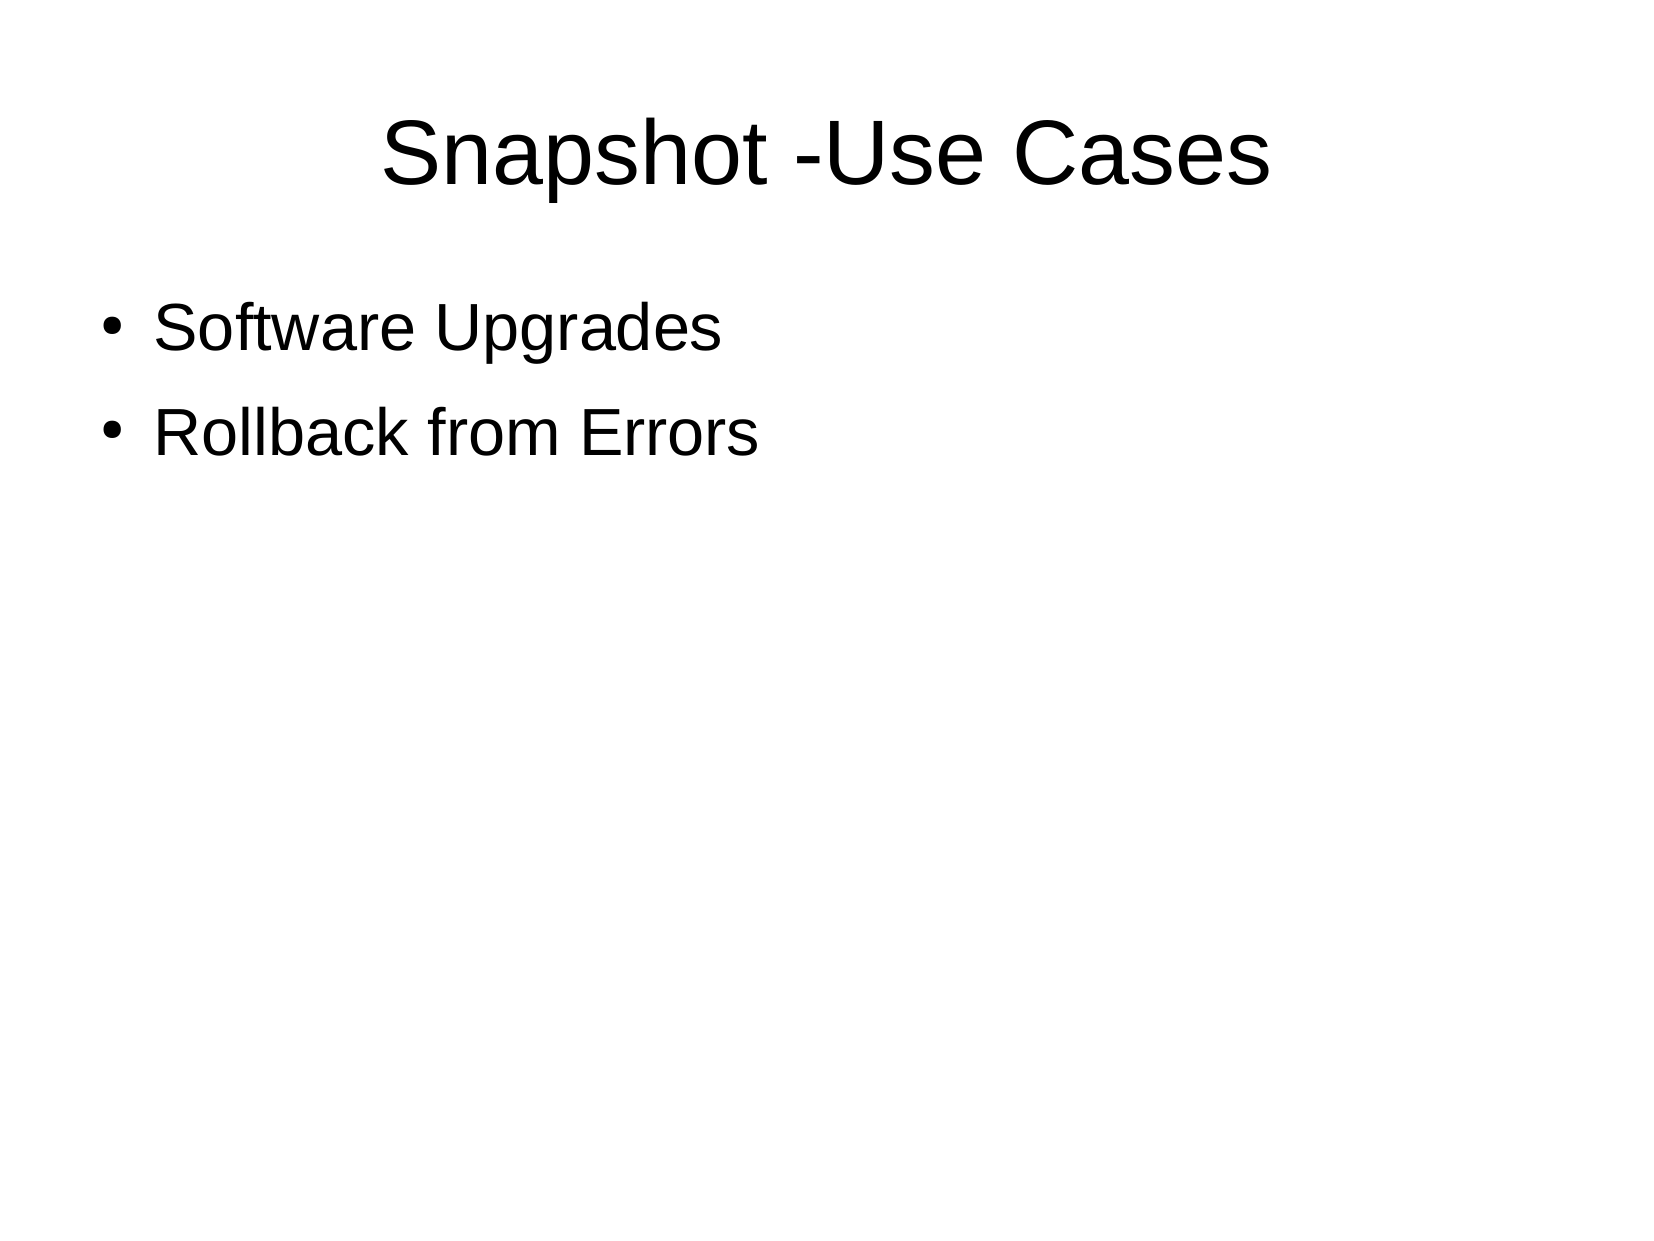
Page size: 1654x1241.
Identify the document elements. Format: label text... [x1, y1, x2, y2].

title Snapshot -Use Cases [82, 68, 1571, 237]
list Software Upgrades Rollback from Errors [82, 290, 1538, 1010]
